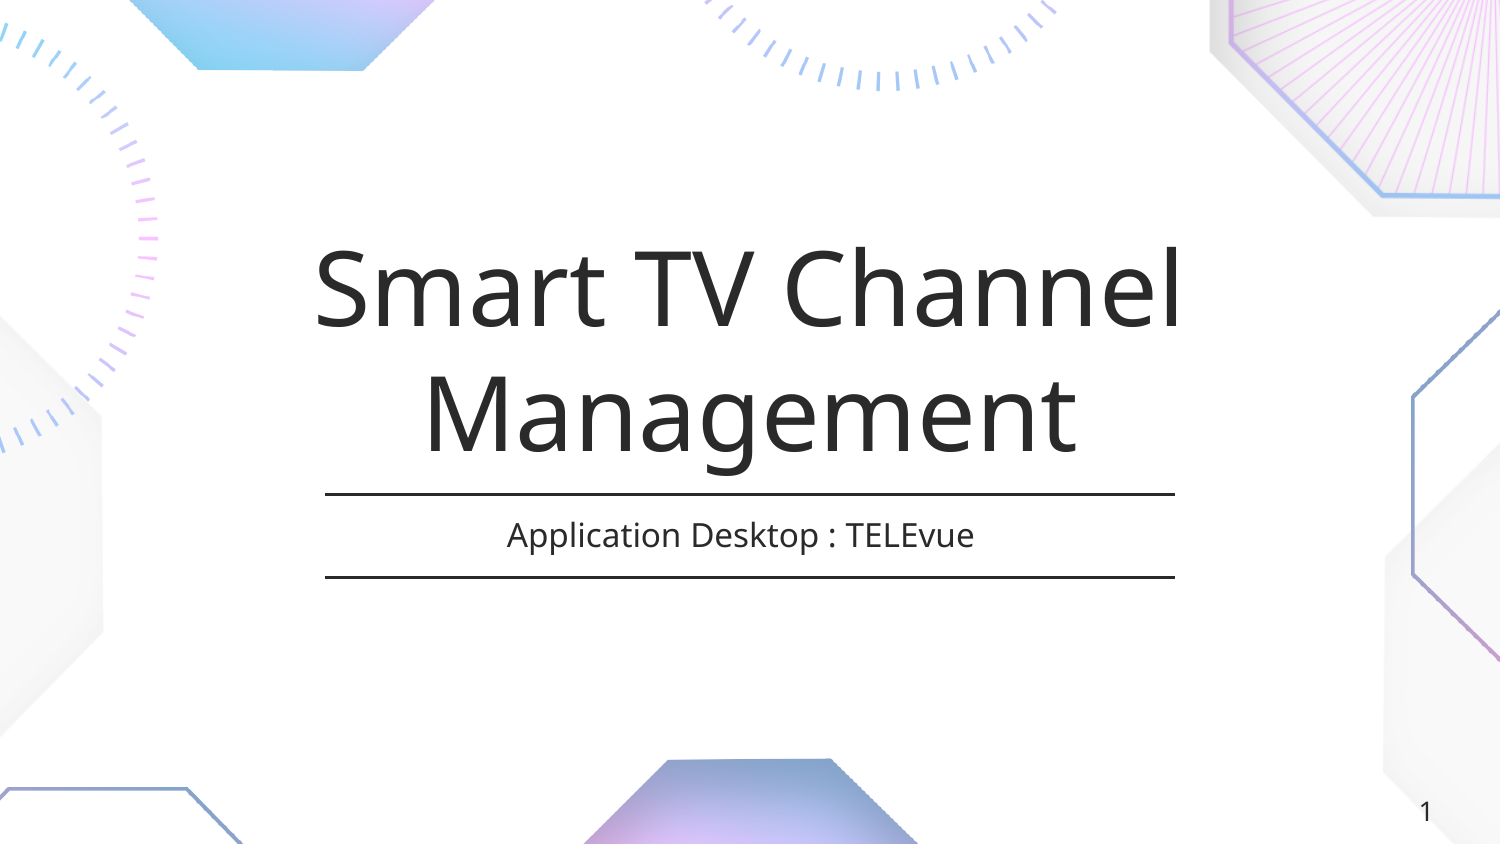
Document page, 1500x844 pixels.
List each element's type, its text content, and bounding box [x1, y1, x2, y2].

subtitle Application Desktop : TELEvue [378, 499, 1122, 576]
picture [1207, 0, 1500, 228]
slide_number 1 [1403, 779, 1494, 844]
title Smart TV Channel Management [229, 207, 1271, 472]
